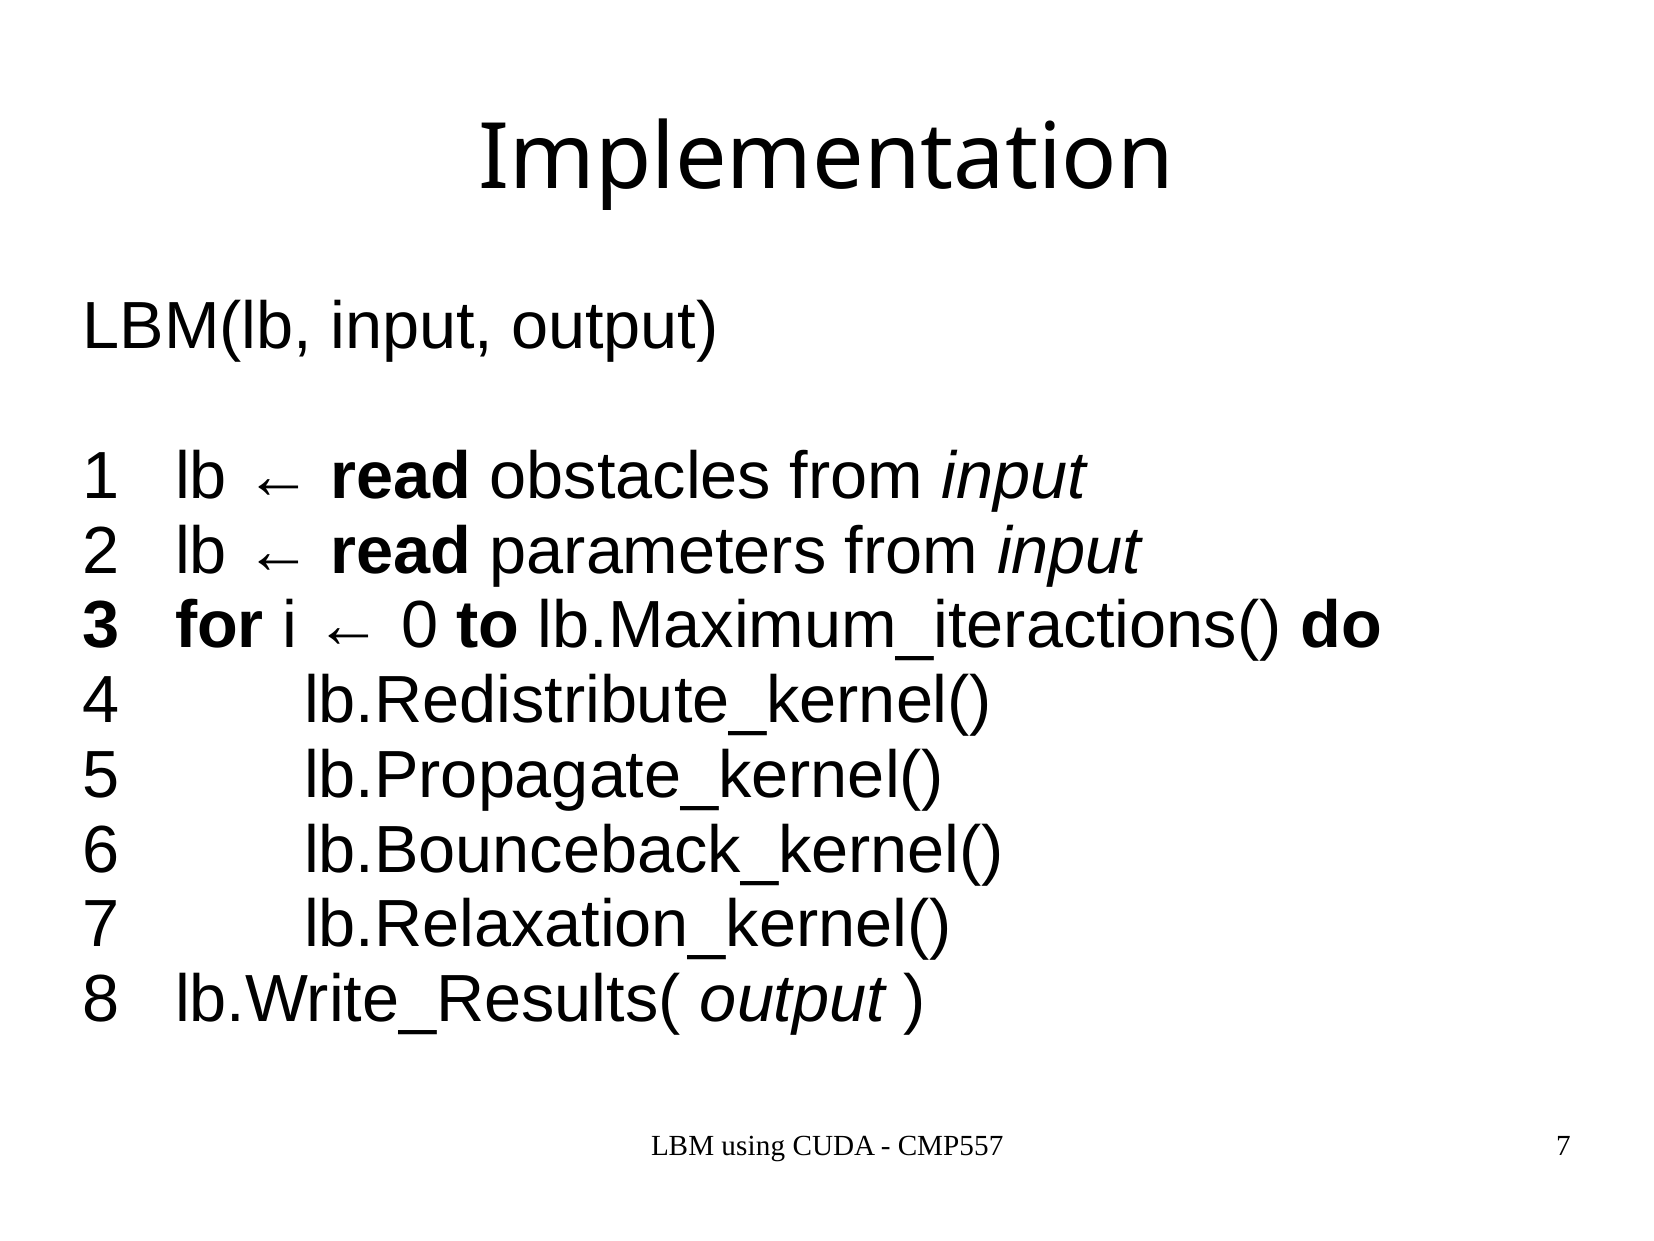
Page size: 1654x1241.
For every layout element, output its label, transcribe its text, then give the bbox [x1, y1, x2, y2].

title Implementation [82, 49, 1571, 257]
subtitle LBM(lb, input, output) 1 lb ← read obstacles from input 2 lb ← read parameters from input 3 for i ← 0 to lb.Maximum_iteractions() do 4 lb.Redistribute_kernel() 5 lb.Propagate_kernel() 6 lb.Bounceback_kernel() 7 lb.Relaxation_kernel() 8 lb.Write_Results( output ) [82, 288, 1571, 1111]
